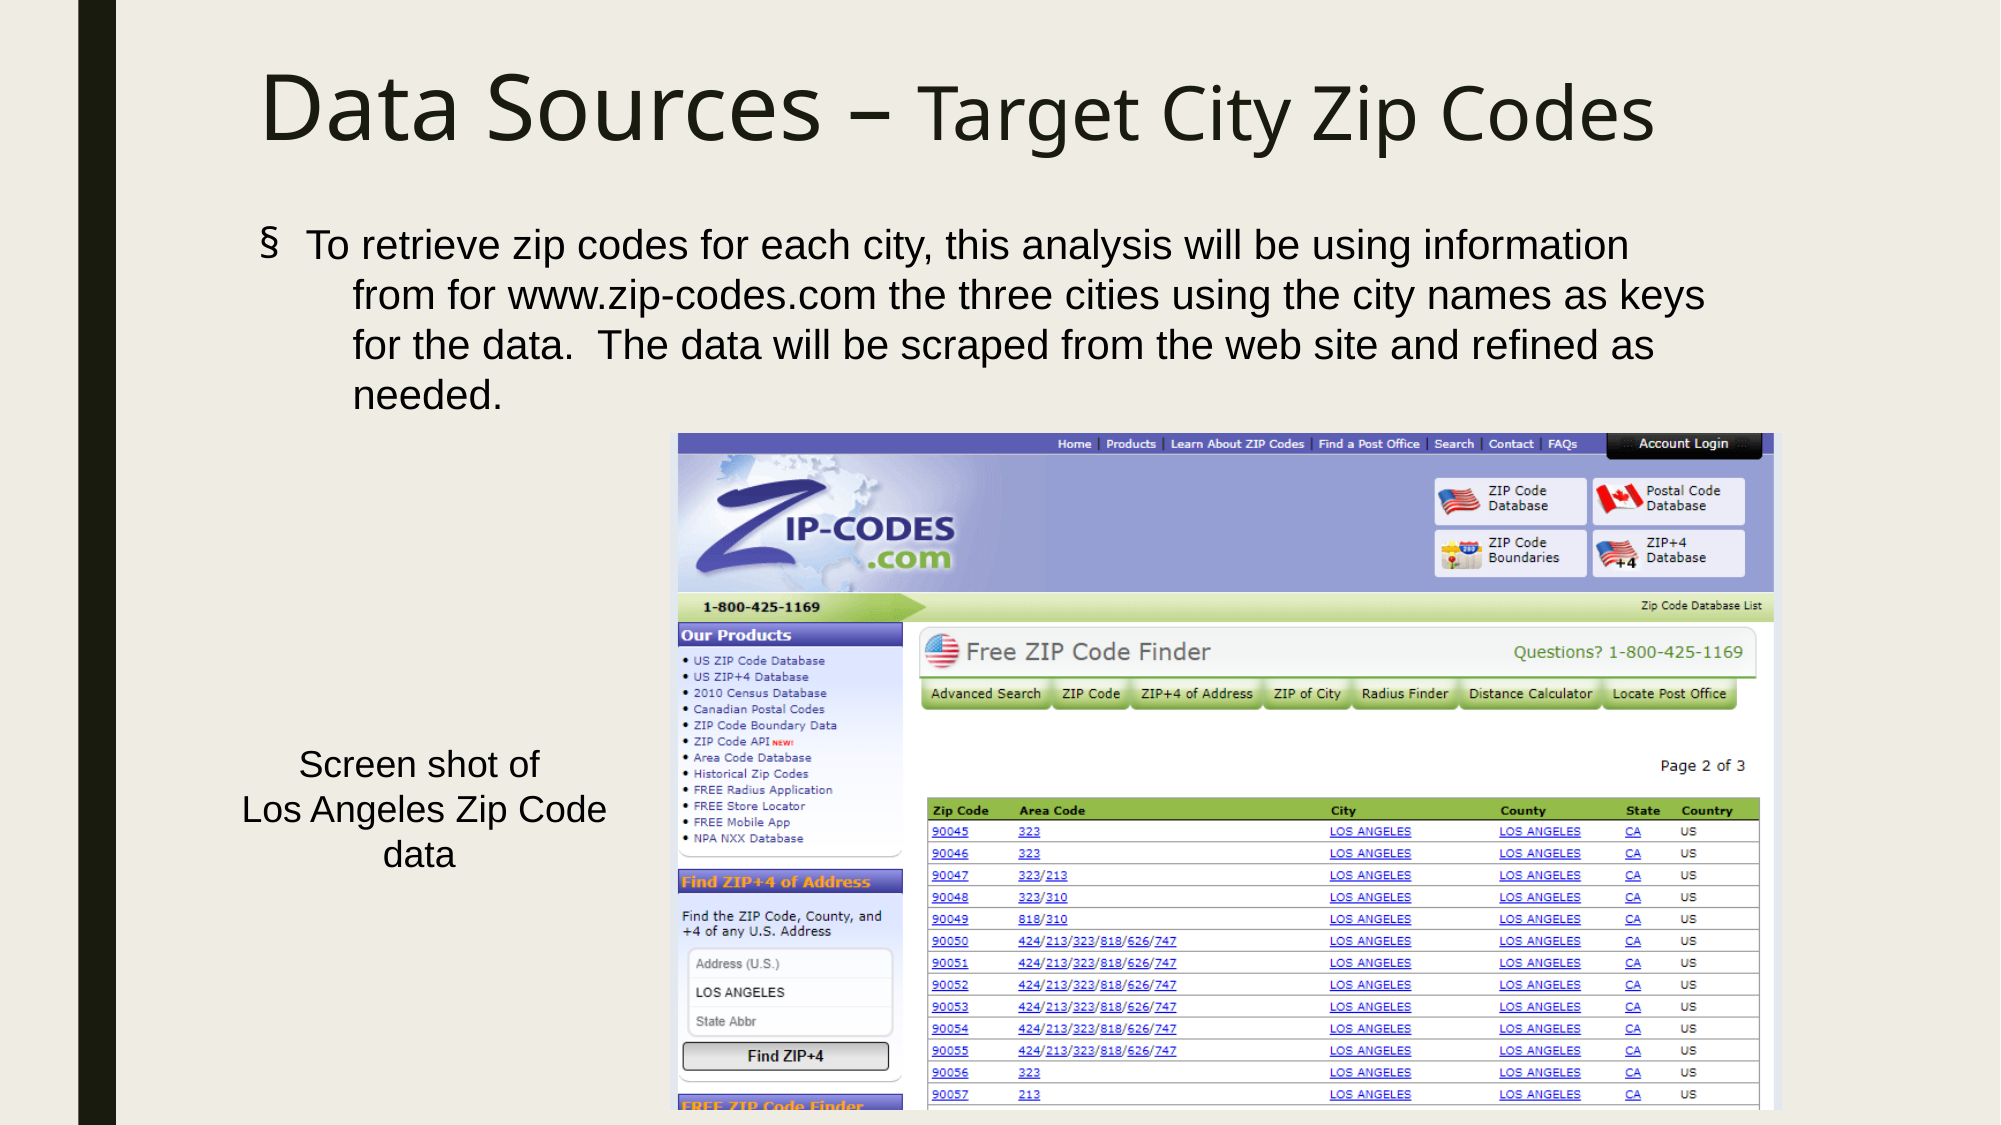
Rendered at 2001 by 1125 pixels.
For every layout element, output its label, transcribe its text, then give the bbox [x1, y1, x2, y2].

text_box To retrieve zip codes for each city, this analysis will be using information from for www.zip-codes.com the three cities using the city names as keys for the data. The data will be scraped from the web site and refined as needed. [243, 210, 1730, 428]
picture [670, 433, 1782, 1111]
title Data Sources – Target City Zip Codes [243, 54, 1819, 299]
text_box Screen shot of Los Angeles Zip Code data [187, 732, 652, 884]
